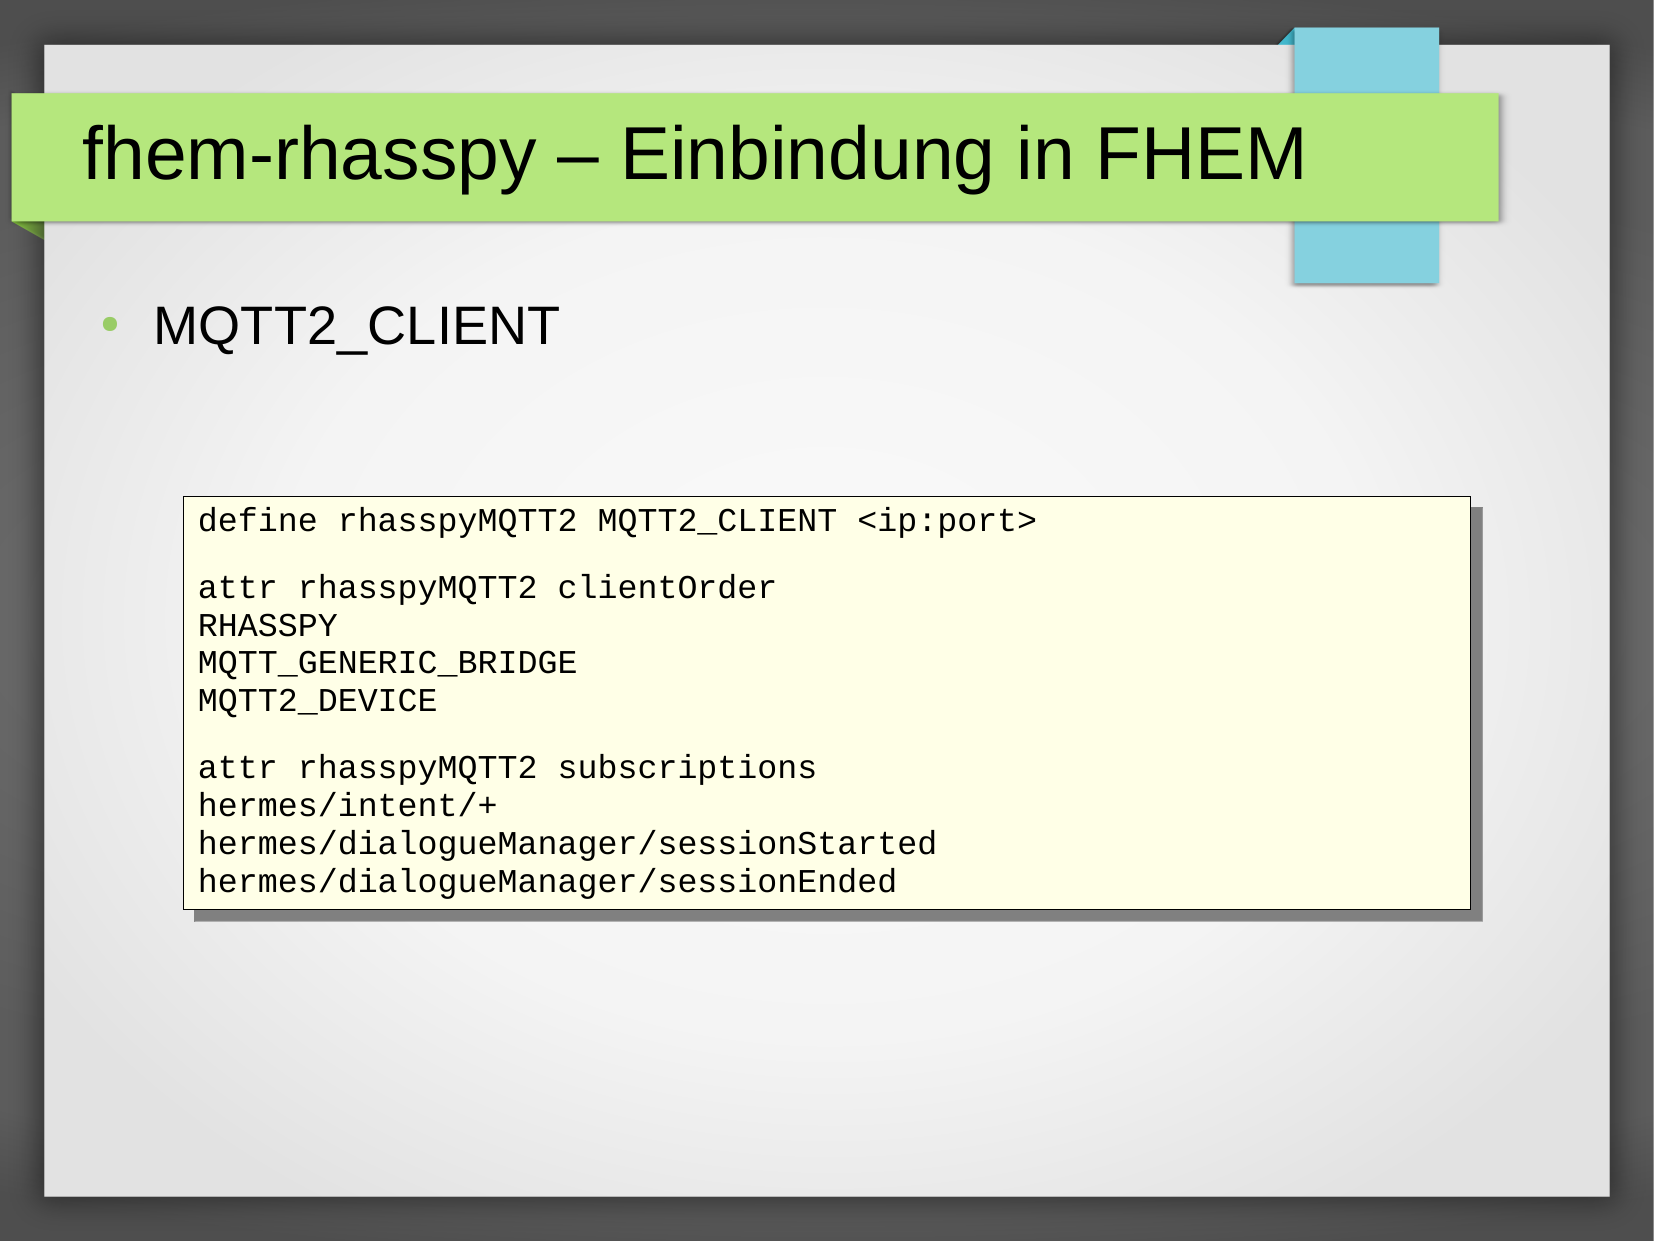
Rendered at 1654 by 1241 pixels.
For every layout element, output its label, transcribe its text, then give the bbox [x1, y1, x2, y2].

picture [0, 0, 1654, 1241]
text_box define rhasspyMQTT2 MQTT2_CLIENT <ip:port> attr rhasspyMQTT2 clientOrder RHASSPY MQTT_GENERIC_BRIDGE MQTT2_DEVICE attr rhasspyMQTT2 subscriptions hermes/intent/+ hermes/dialogueManager/sessionStarted hermes/dialogueManager/sessionEnded [183, 496, 1471, 910]
list MQTT2_CLIENT [82, 295, 1571, 378]
title fhem-rhasspy – Einbindung in FHEM [82, 69, 1394, 238]
